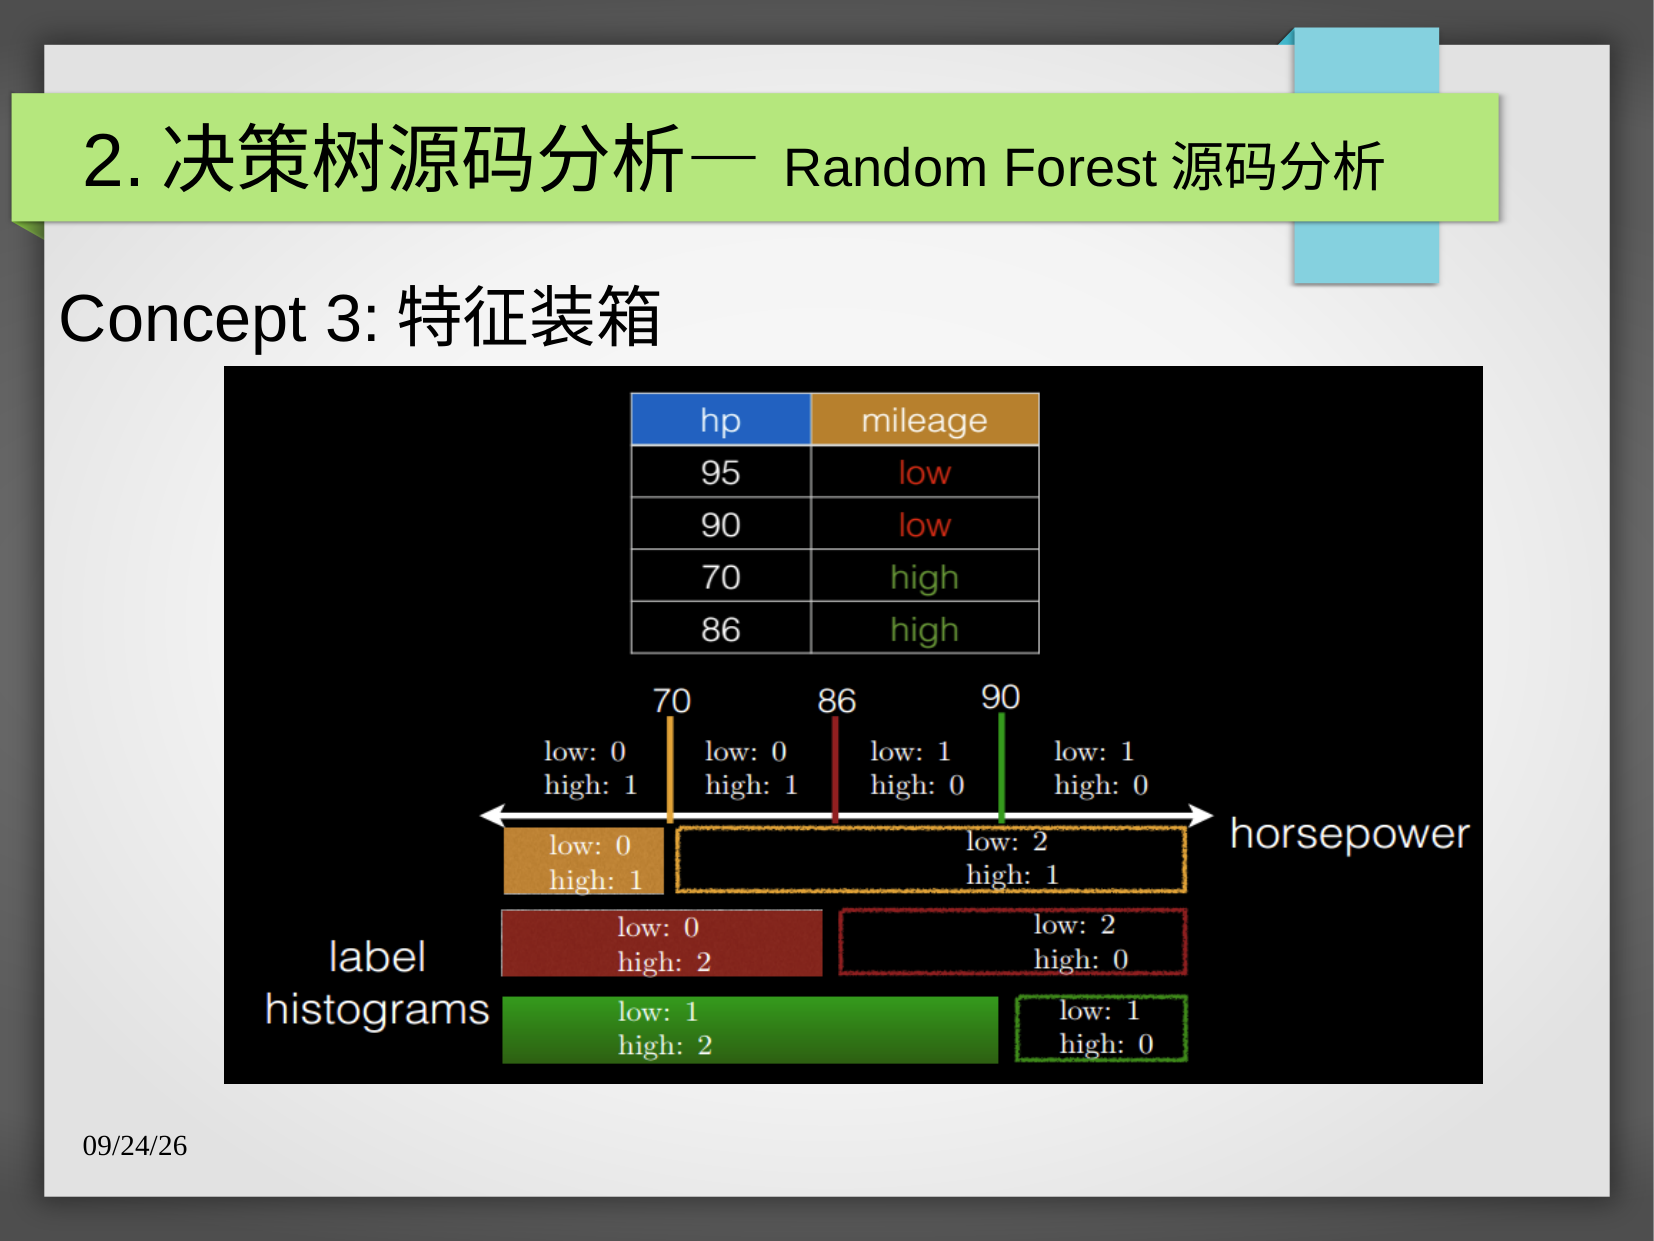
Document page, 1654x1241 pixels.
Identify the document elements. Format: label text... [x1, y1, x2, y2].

title 2.决策树源码分析—Random Forest源码分析 [82, 94, 1406, 213]
subtitle Concept 3:特征装箱 [59, 259, 1548, 440]
picture [0, 0, 1654, 1241]
